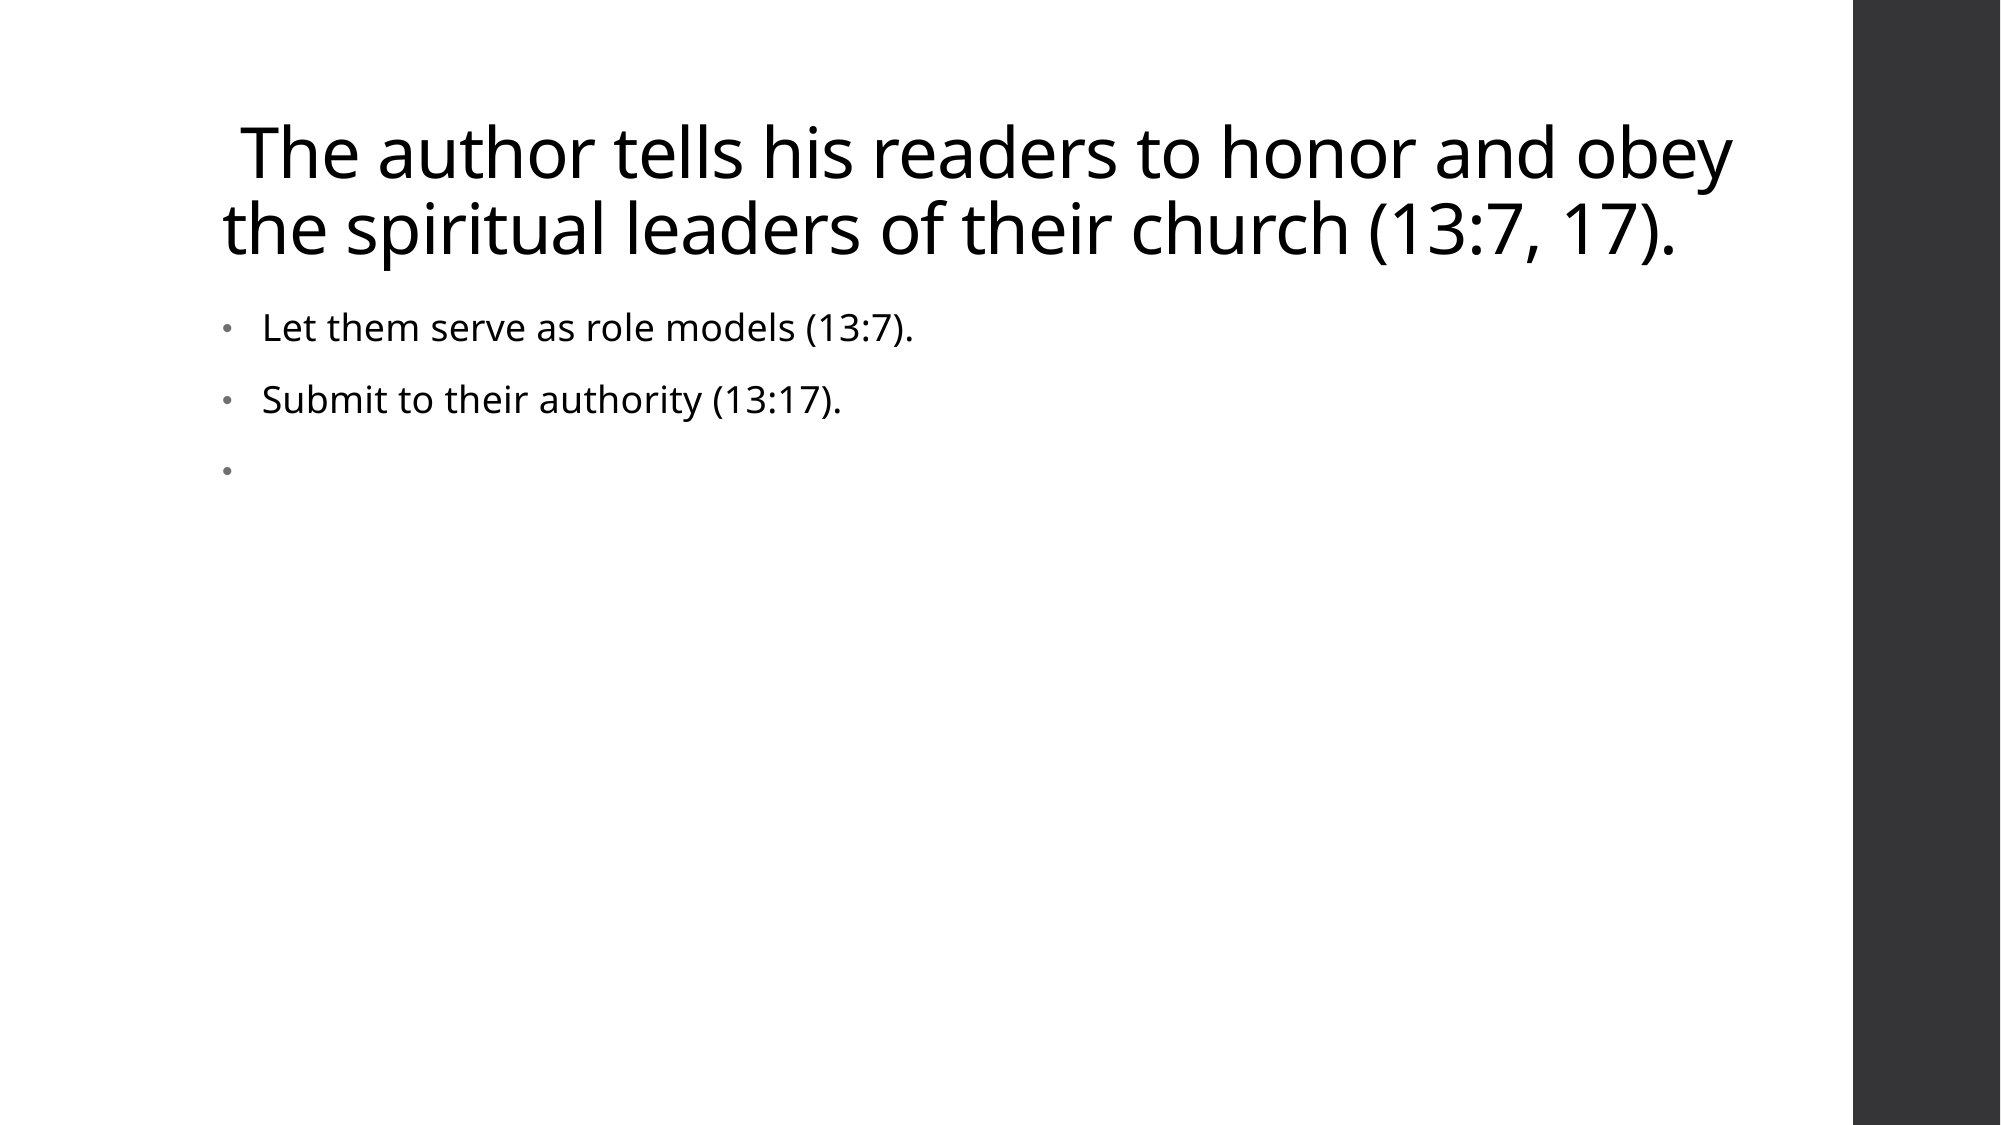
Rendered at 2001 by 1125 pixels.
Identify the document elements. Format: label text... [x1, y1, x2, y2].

list Let them serve as role models (13:7). Submit to their authority (13:17). [206, 299, 1617, 1014]
title The author tells his readers to honor and obey the spiritual leaders of their church (13:7, 17). [206, 60, 1797, 278]
